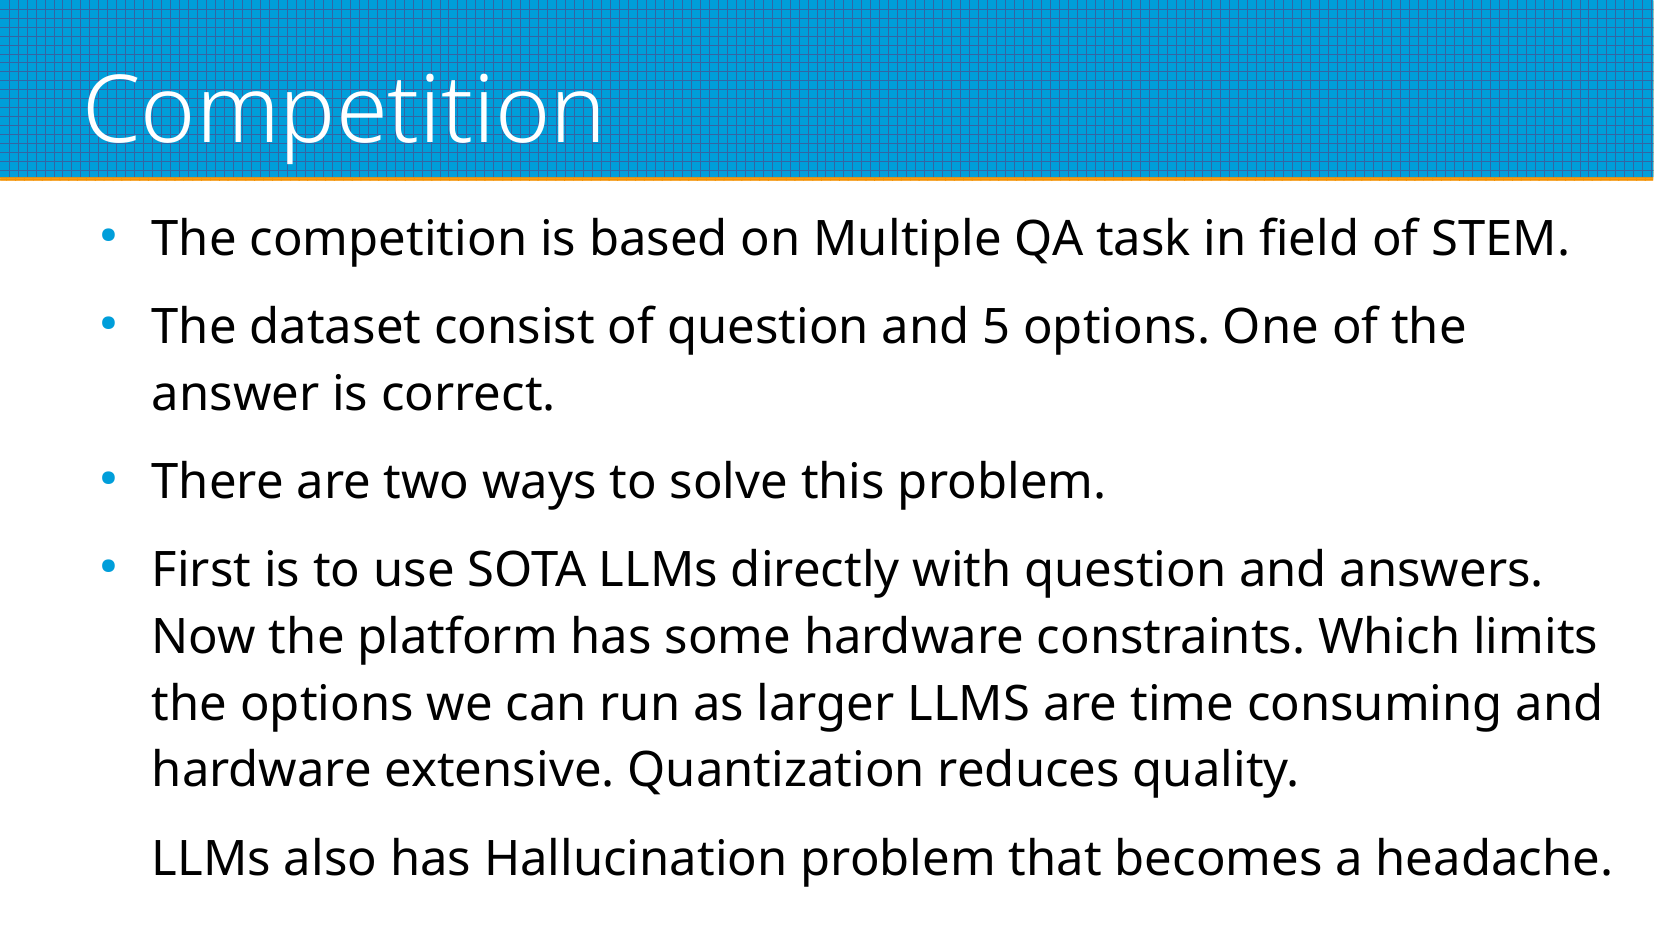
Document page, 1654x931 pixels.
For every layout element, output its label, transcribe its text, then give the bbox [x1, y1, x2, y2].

title Competition [82, 14, 1571, 171]
list The competition is based on Multiple QA task in field of STEM. The dataset consist of question and 5 options. One of the answer is correct. There are two ways to solve this problem. First is to use SOTA LLMs directly with question and answers. Now the platform has some hardware constraints. Which limits the options we can run as larger LLMS are time consuming and hardware extensive. Quantization reduces quality. LLMs also has Hallucination problem that becomes a headache. [82, 202, 1617, 897]
